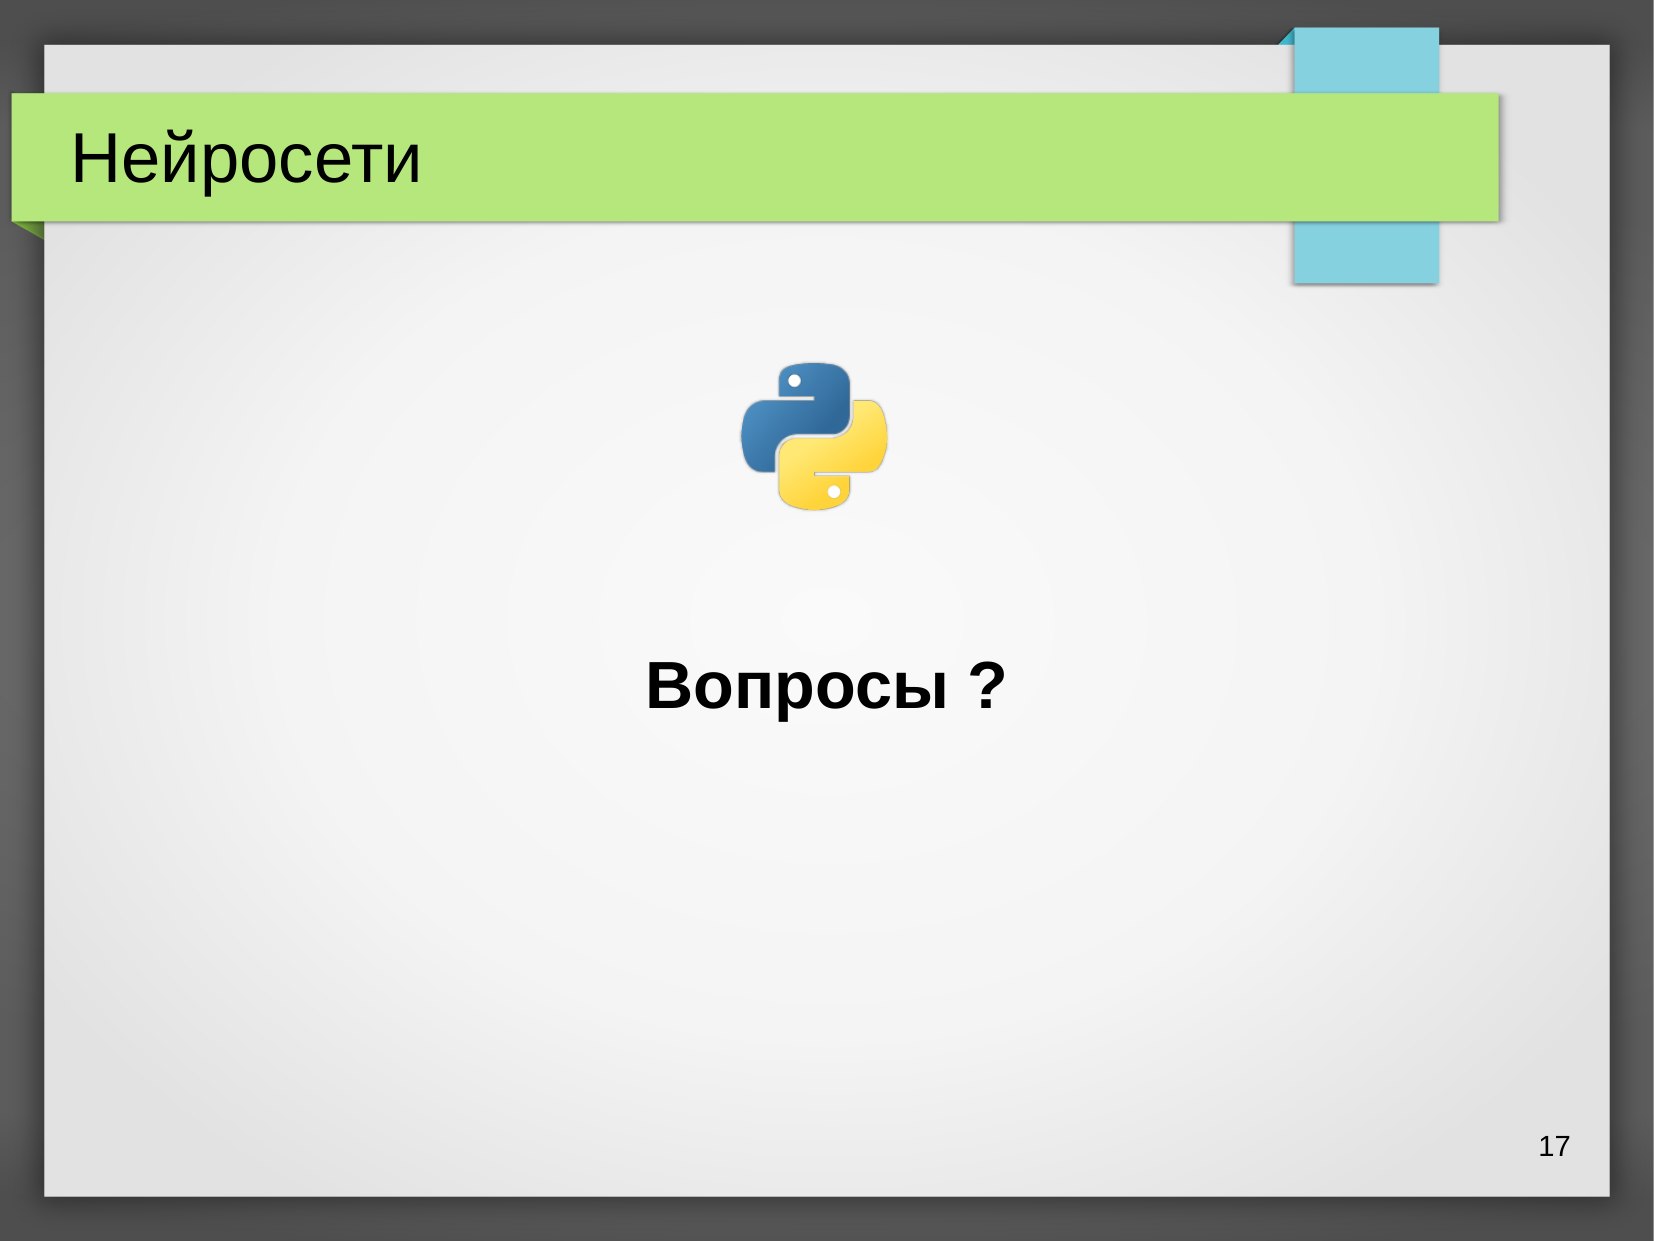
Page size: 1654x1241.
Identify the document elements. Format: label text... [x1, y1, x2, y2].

subtitle Вопросы ? [82, 236, 1571, 1134]
title Нейросети [70, 118, 1205, 199]
picture [0, 0, 1654, 1241]
